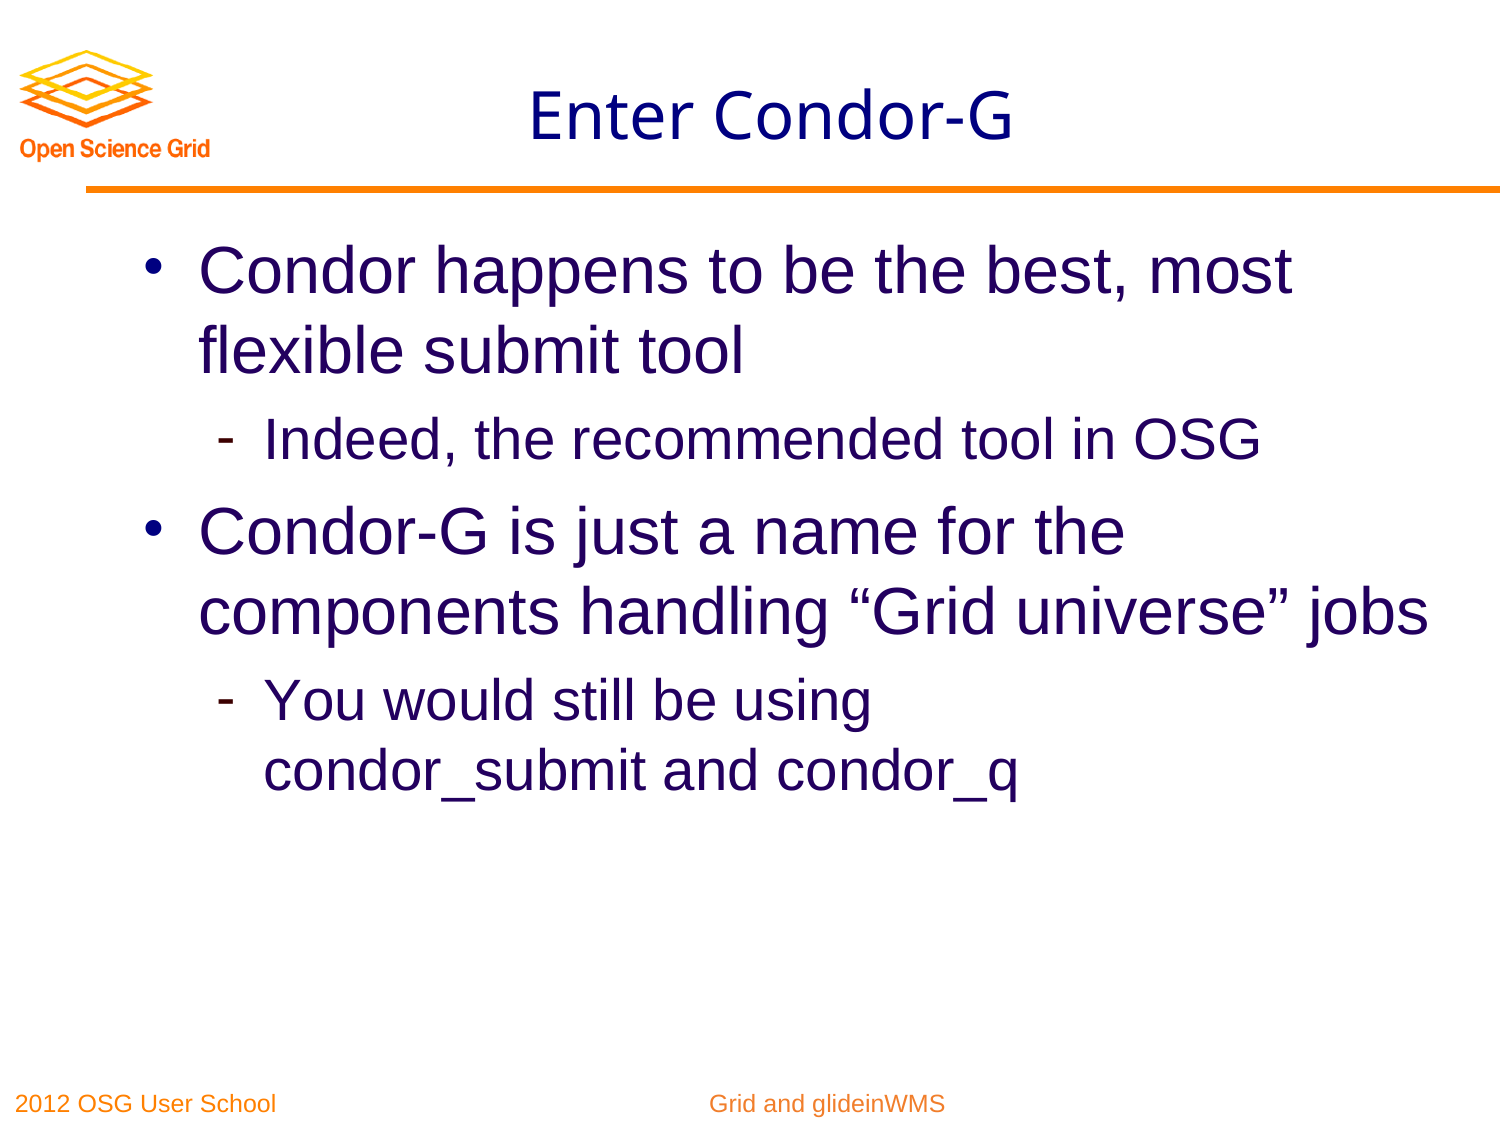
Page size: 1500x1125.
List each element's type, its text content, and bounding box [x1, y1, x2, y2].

list Condor happens to be the best, most flexible submit tool Indeed, the recommended tool in OSG Condor-G is just a name for the components handling “Grid universe” jobs You would still be using condor_submit and condor_q [127, 218, 1463, 962]
title Enter Condor-G [201, 18, 1342, 207]
picture [0, 27, 201, 179]
